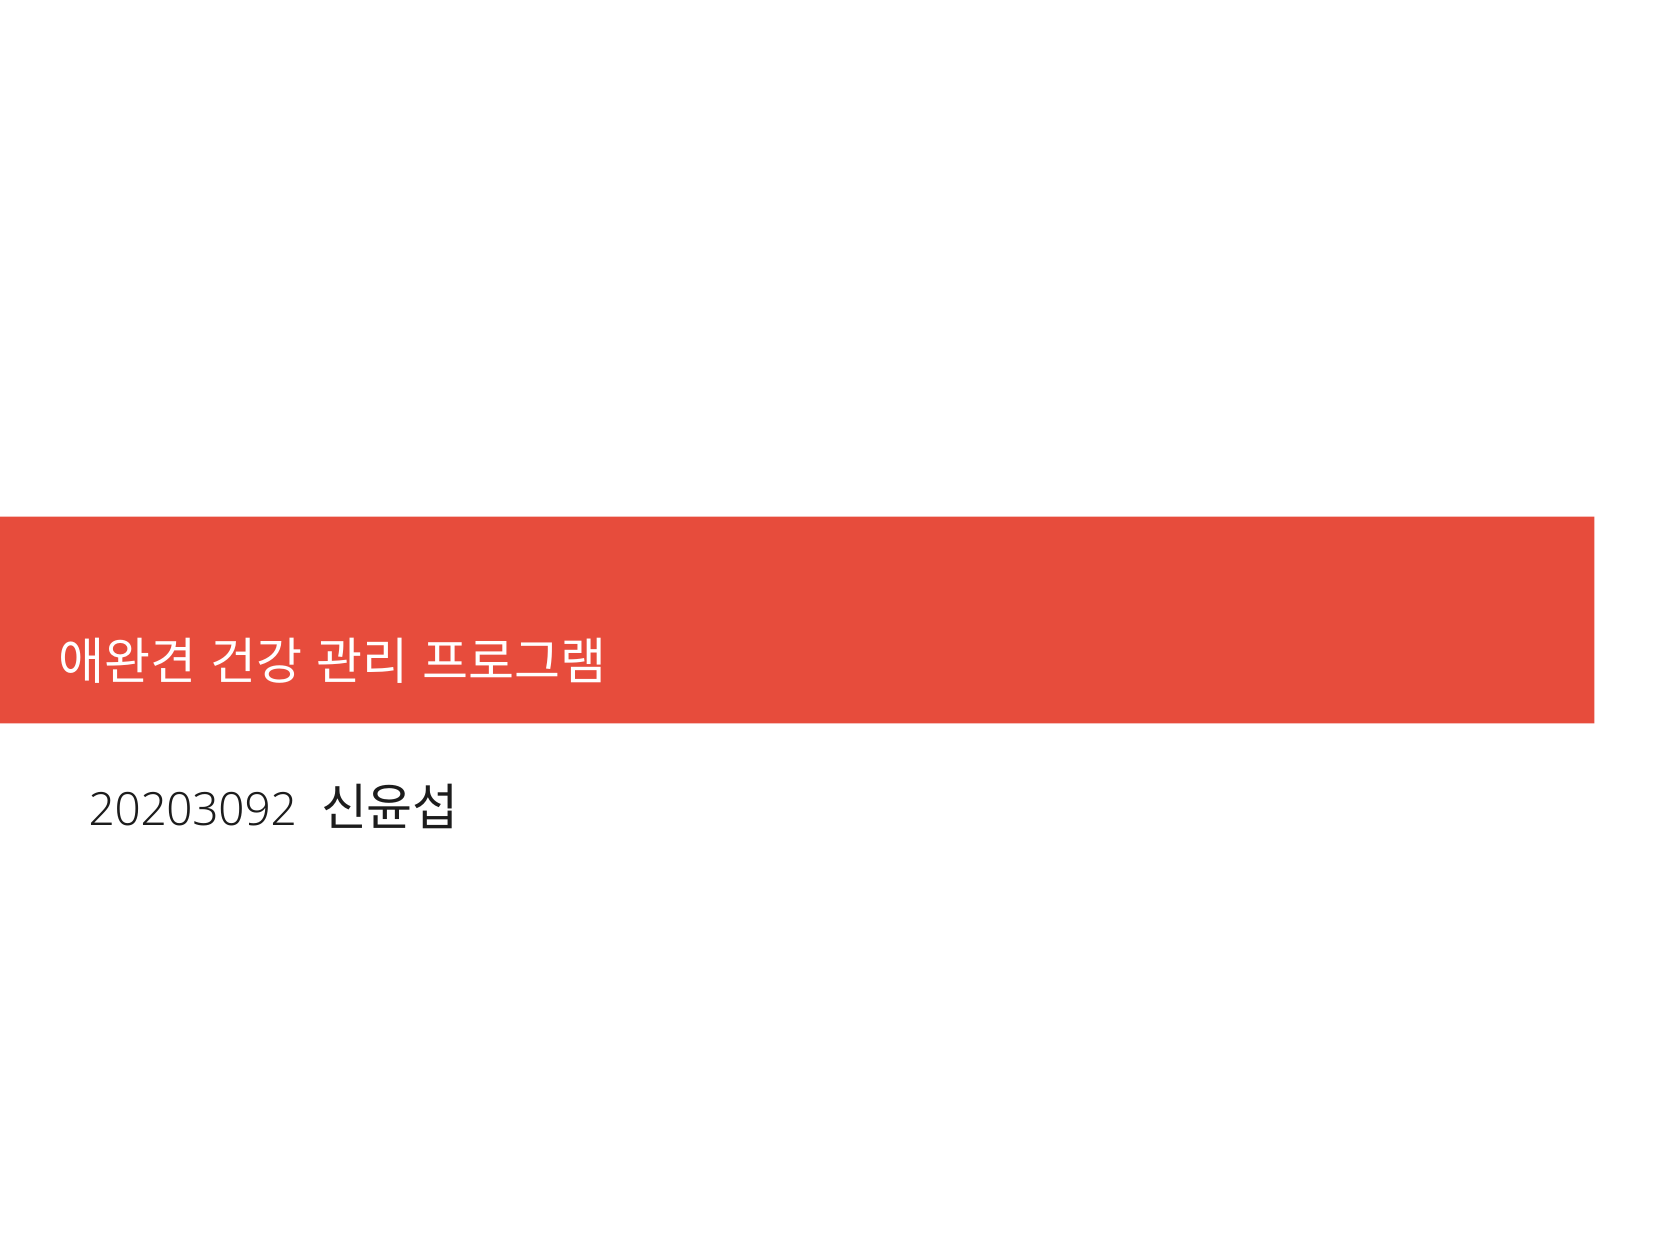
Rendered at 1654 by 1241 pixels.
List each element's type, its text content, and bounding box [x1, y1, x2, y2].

subtitle 20203092 신윤섭 [88, 767, 1595, 1182]
title 애완견 건강 관리 프로그램 [59, 546, 1595, 694]
